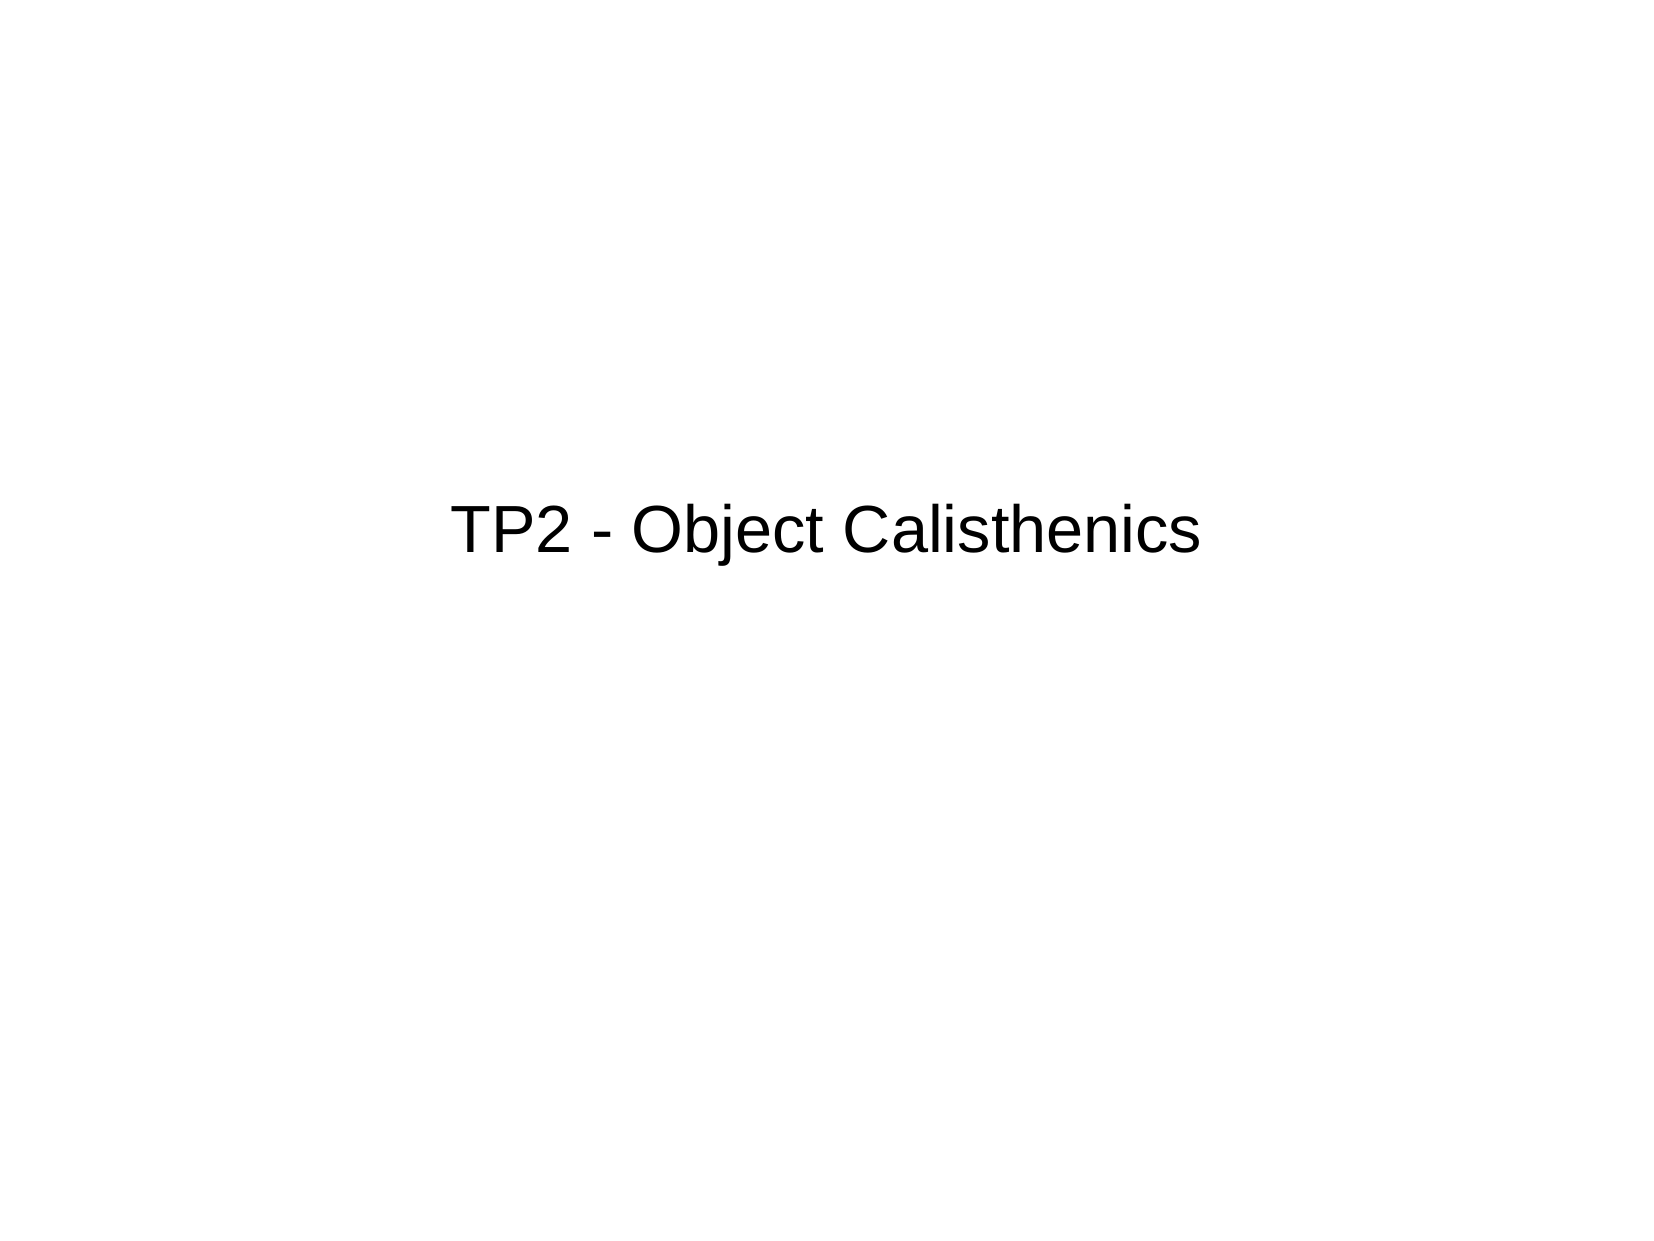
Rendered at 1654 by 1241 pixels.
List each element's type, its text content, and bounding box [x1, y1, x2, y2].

subtitle TP2 - Object Calisthenics [82, 49, 1571, 1010]
